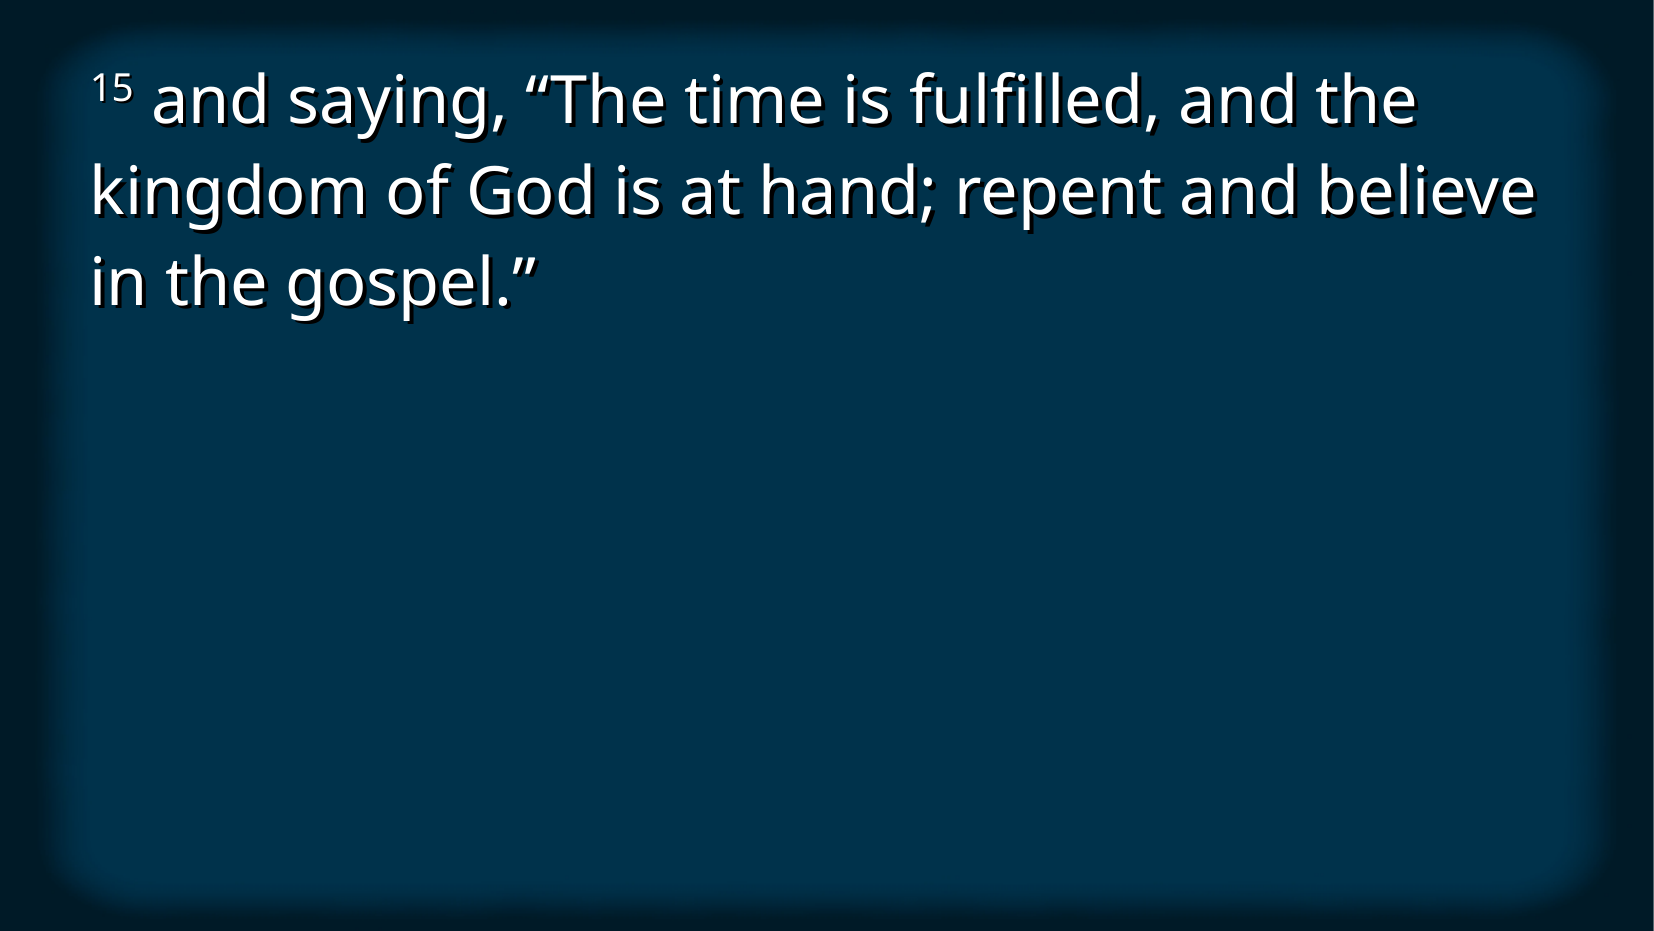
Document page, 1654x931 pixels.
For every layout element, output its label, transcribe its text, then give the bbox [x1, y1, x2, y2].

text_box 15 and saying, “The time is fulfilled, and the kingdom of God is at hand; repent and believe in the gospel.” [75, 45, 1561, 415]
picture [0, 0, 1654, 931]
